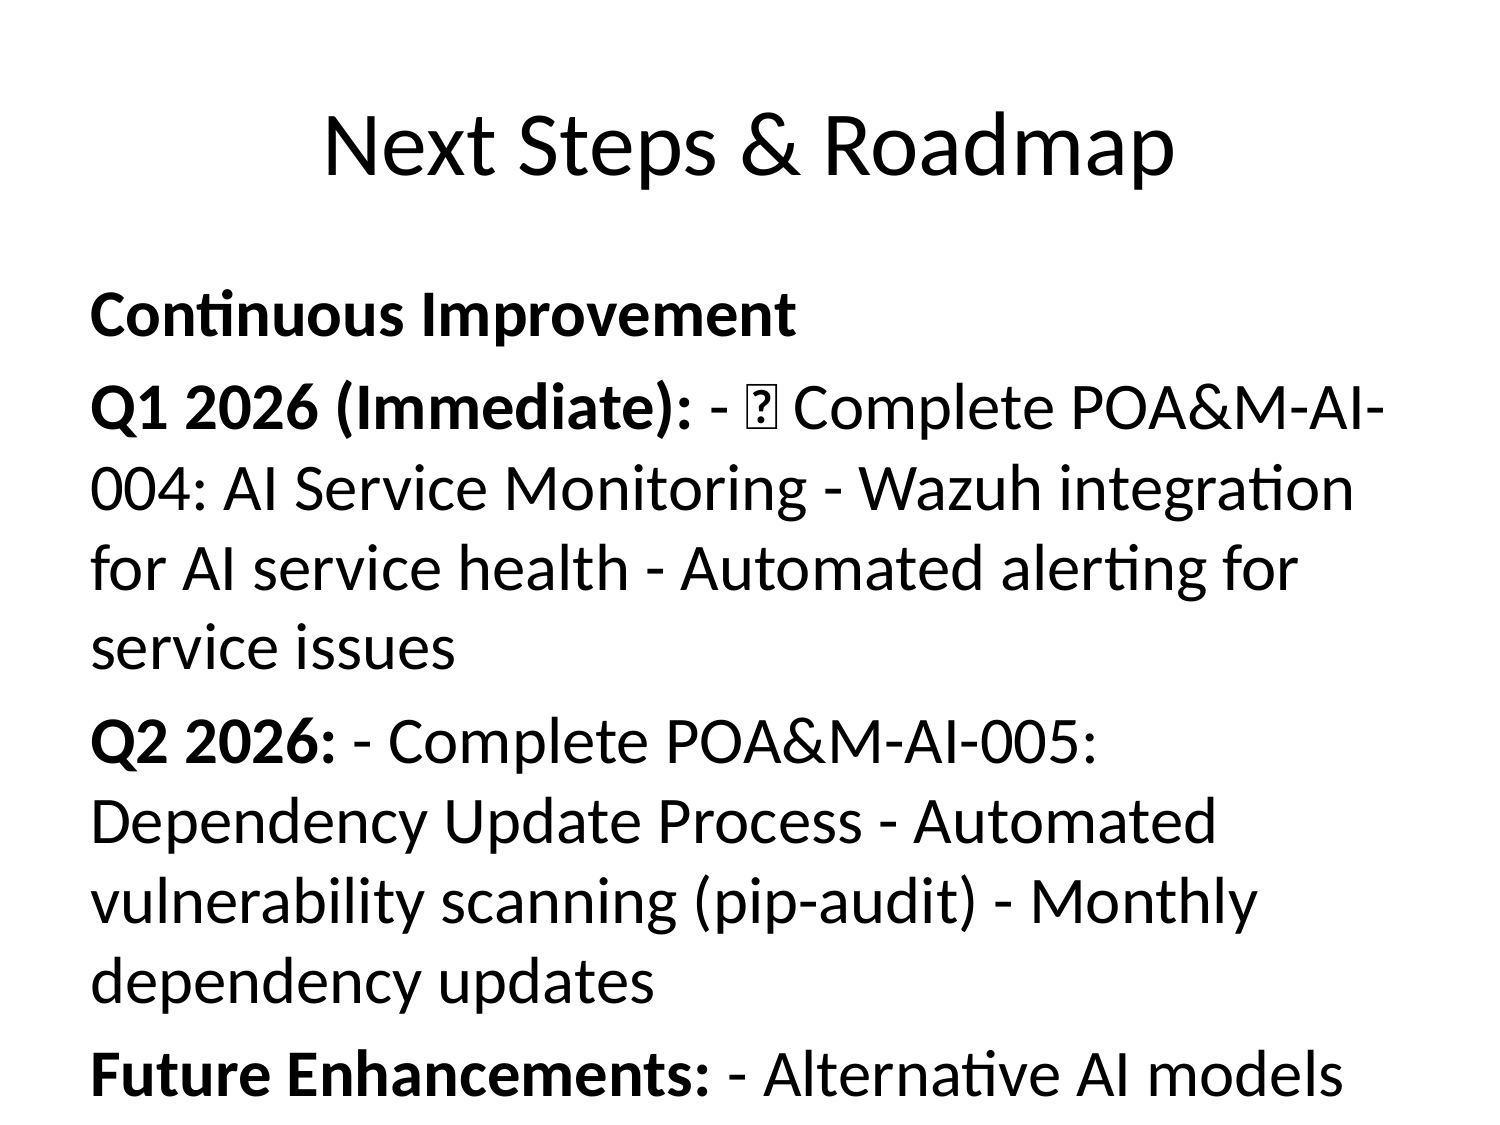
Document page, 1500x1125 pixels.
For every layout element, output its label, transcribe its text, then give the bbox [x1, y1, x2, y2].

list Continuous Improvement Q1 2026 (Immediate): - ✅ Complete POA&M-AI-004: AI Service Monitoring - Wazuh integration for AI service health - Automated alerting for service issues Q2 2026: - Complete POA&M-AI-005: Dependency Update Process - Automated vulnerability scanning (pip-audit) - Monthly dependency updates Future Enhancements: - Alternative AI models evaluation - Expanded command whitelist (as needed) - Enhanced reporting capabilities - Ticketing system integration [75, 262, 1425, 1005]
title Next Steps & Roadmap [75, 45, 1425, 233]
